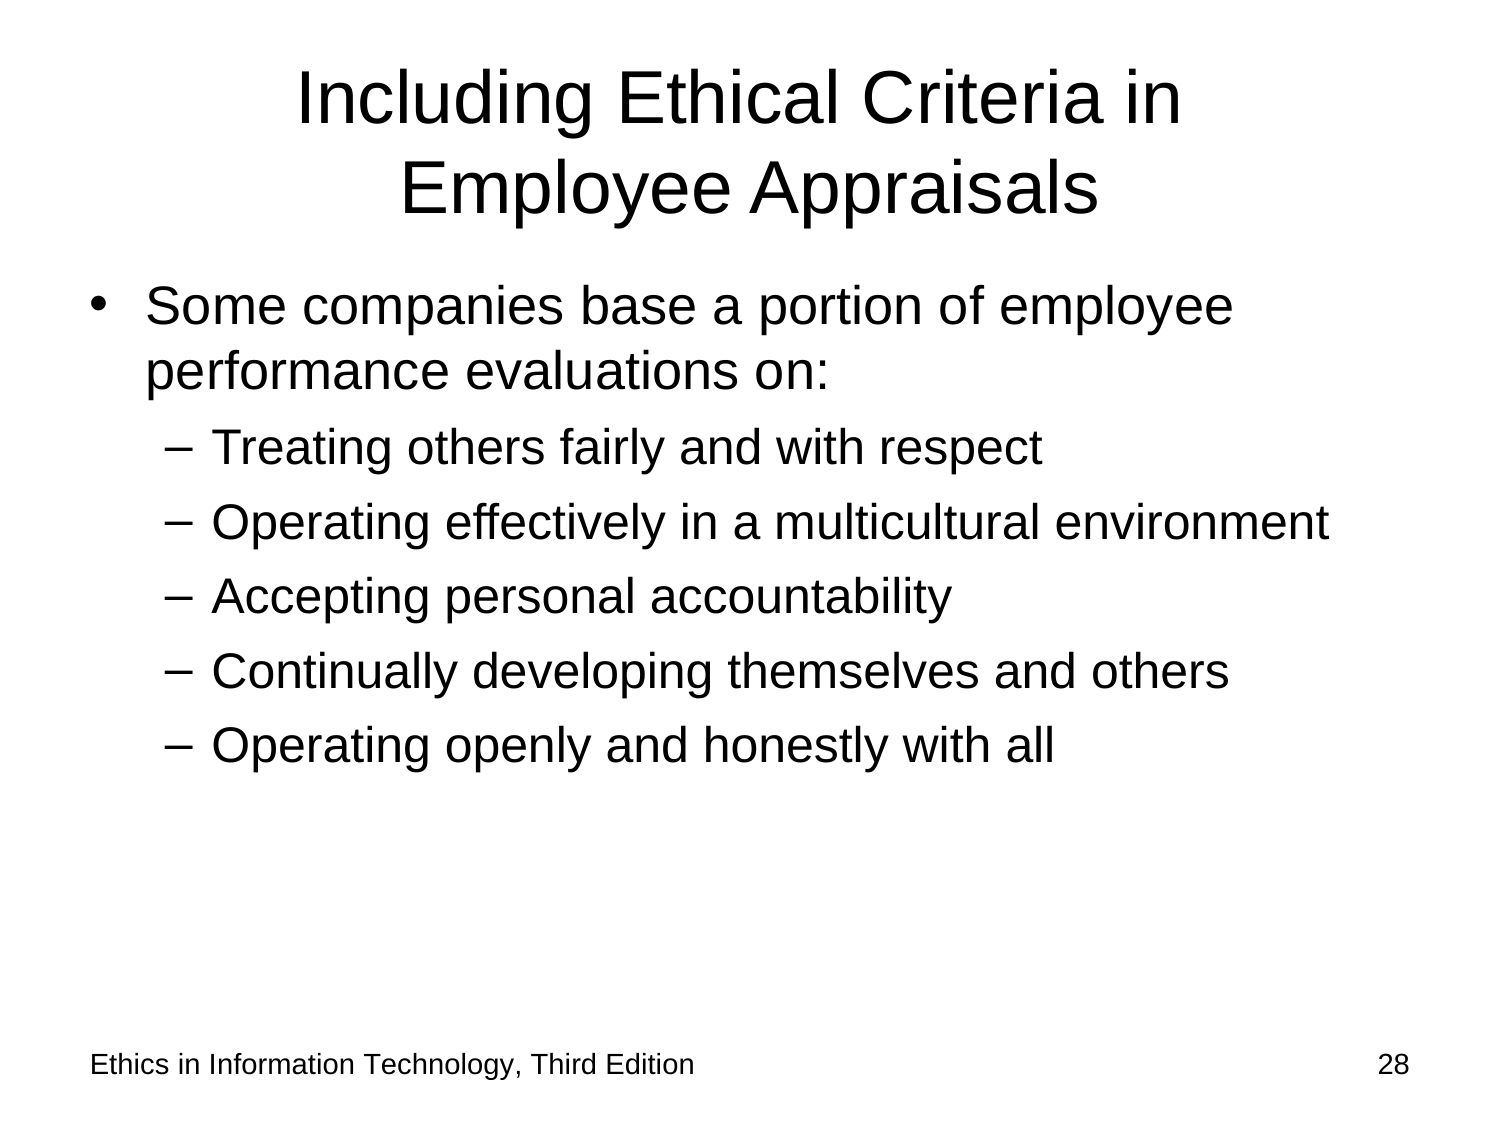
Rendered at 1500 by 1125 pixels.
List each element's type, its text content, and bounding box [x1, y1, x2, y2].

title Including Ethical Criteria in Employee Appraisals [75, 40, 1426, 238]
text_box Ethics in Information Technology, Third Edition [74, 1037, 1074, 1103]
text_box <number> [1074, 1037, 1425, 1103]
list Some companies base a portion of employee performance evaluations on: Treating others fairly and with respect Operating effectively in a multicultural environment Accepting personal accountability Continually developing themselves and others Operating openly and honestly with all [75, 262, 1426, 786]
